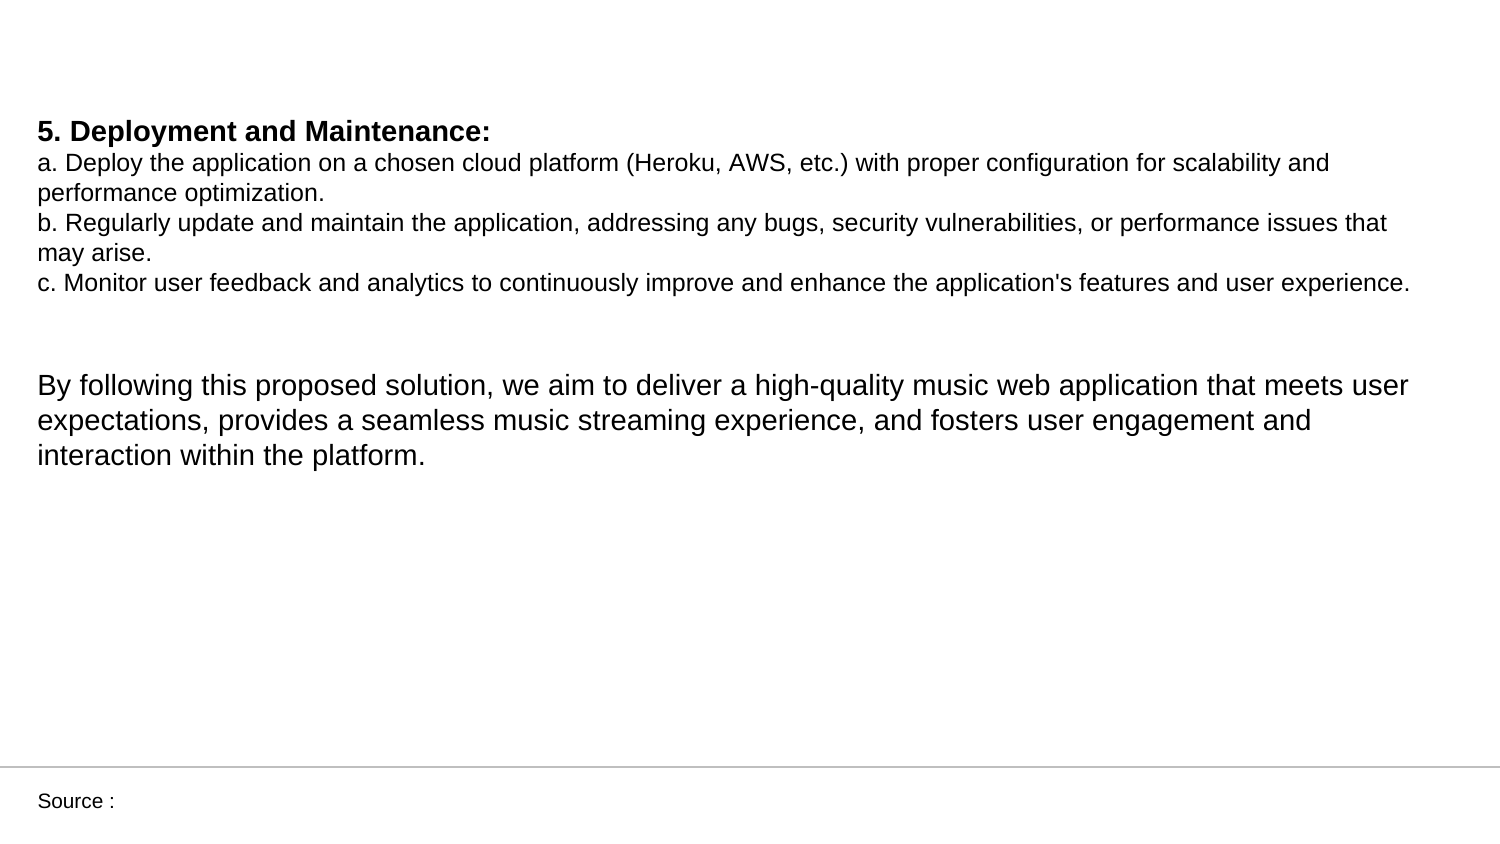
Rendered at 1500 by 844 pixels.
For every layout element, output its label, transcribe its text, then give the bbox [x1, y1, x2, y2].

text_box 5. Deployment and Maintenance: a. Deploy the application on a chosen cloud platform (Heroku, AWS, etc.) with proper configuration for scalability and performance optimization. b. Regularly update and maintain the application, addressing any bugs, security vulnerabilities, or performance issues that may arise. c. Monitor user feedback and analytics to continuously improve and enhance the application's features and user experience. By following this proposed solution, we aim to deliver a high-quality music web application that meets user expectations, provides a seamless music streaming experience, and fosters user engagement and interaction within the platform. [22, 104, 1442, 484]
text_box Source : [22, 773, 139, 827]
